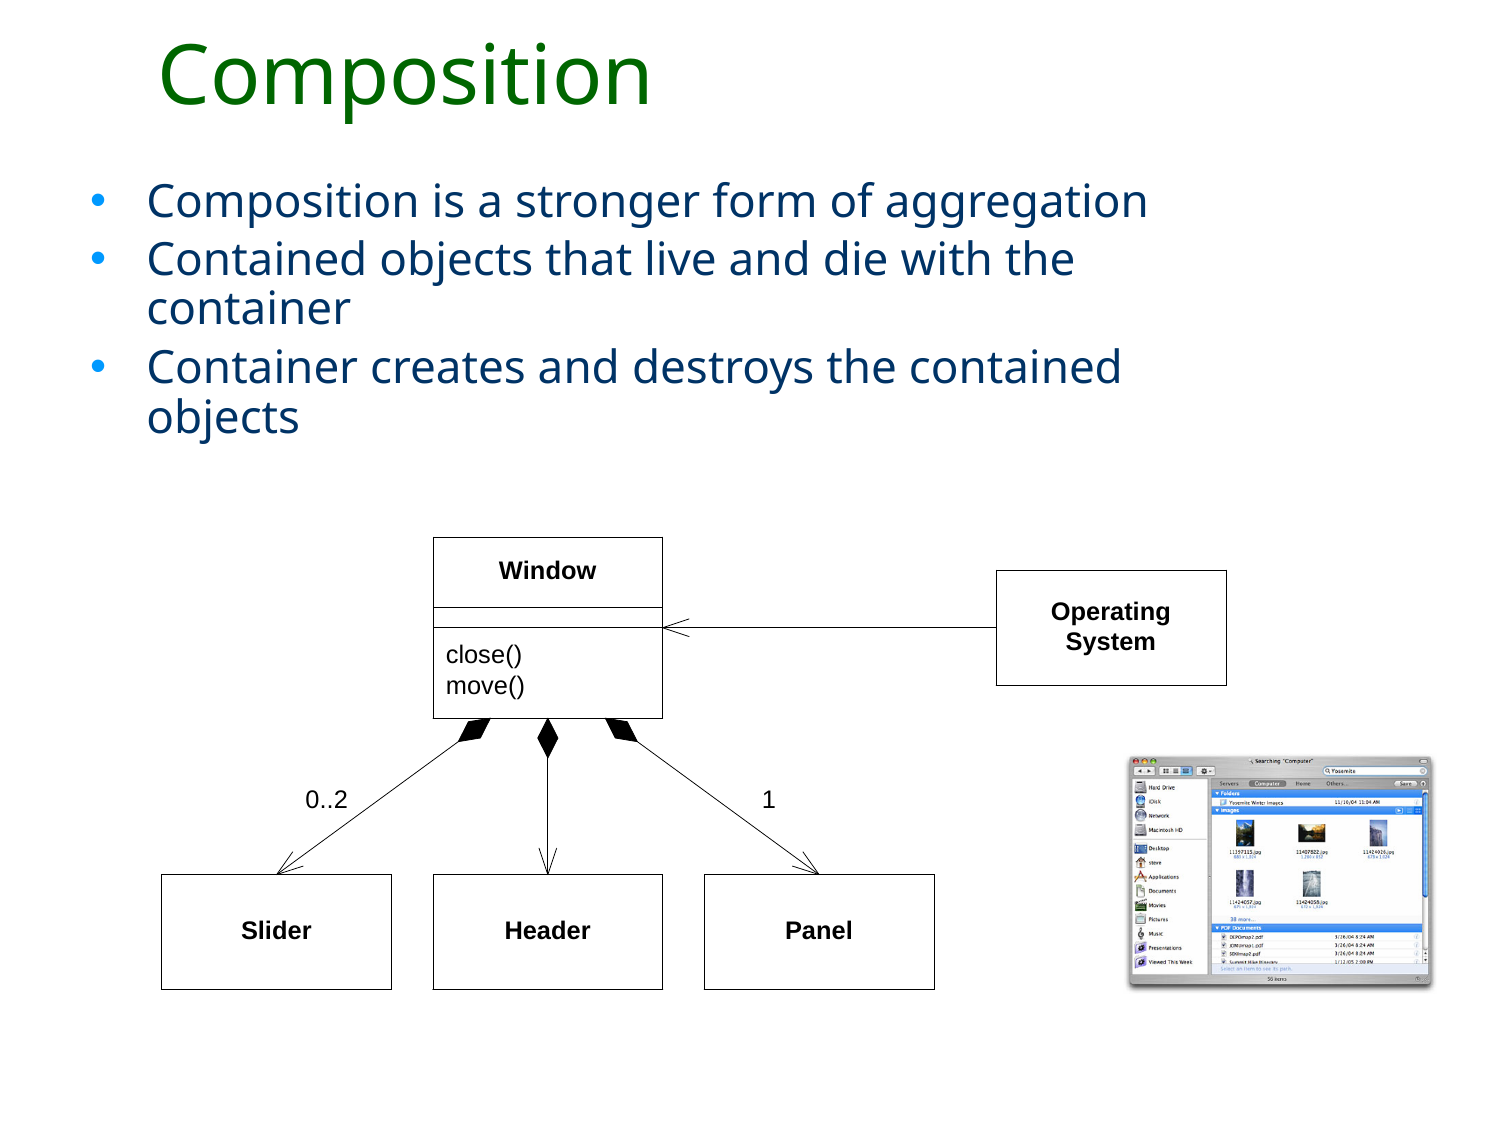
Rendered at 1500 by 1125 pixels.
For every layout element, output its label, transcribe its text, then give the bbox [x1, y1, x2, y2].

title Composition [142, 12, 1482, 129]
list Composition is a stronger form of aggregation Contained objects that live and die with the container Container creates and destroys the contained objects [75, 170, 1300, 537]
picture [157, 533, 1437, 994]
